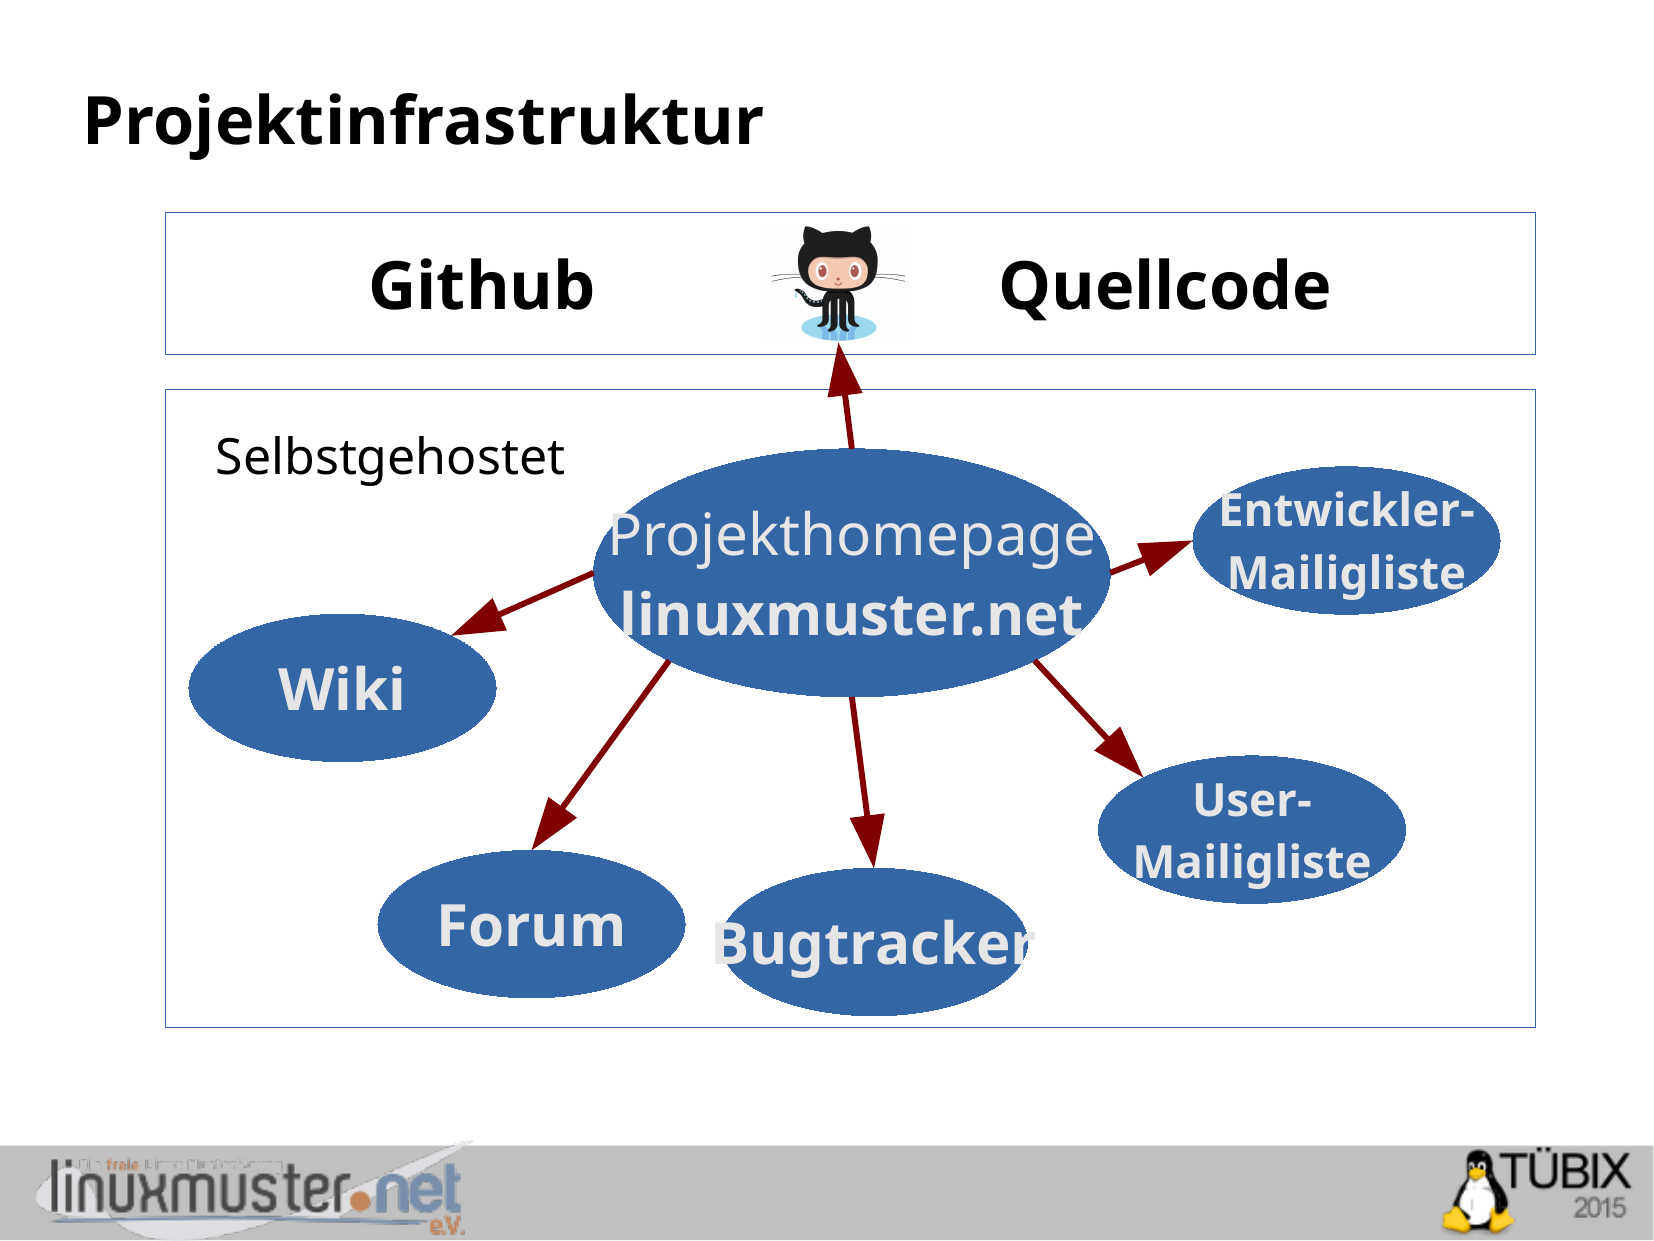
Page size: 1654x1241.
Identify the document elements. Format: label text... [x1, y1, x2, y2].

text_box Bugtracker [726, 868, 1027, 1016]
text_box User- Mailigliste [1098, 755, 1406, 904]
title Projektinfrastruktur [82, 49, 1571, 189]
text_box Entwickler- Mailigliste [1192, 466, 1501, 615]
text_box Wiki [188, 614, 497, 762]
picture [36, 1140, 473, 1241]
text_box Forum [377, 850, 686, 998]
picture [767, 224, 910, 343]
text_box Projekthomepage linuxmuster.net [593, 448, 1111, 697]
text_box Github Quellcode [165, 212, 1536, 355]
picture [1440, 1146, 1642, 1238]
text_box Selbstgehostet [200, 413, 505, 485]
